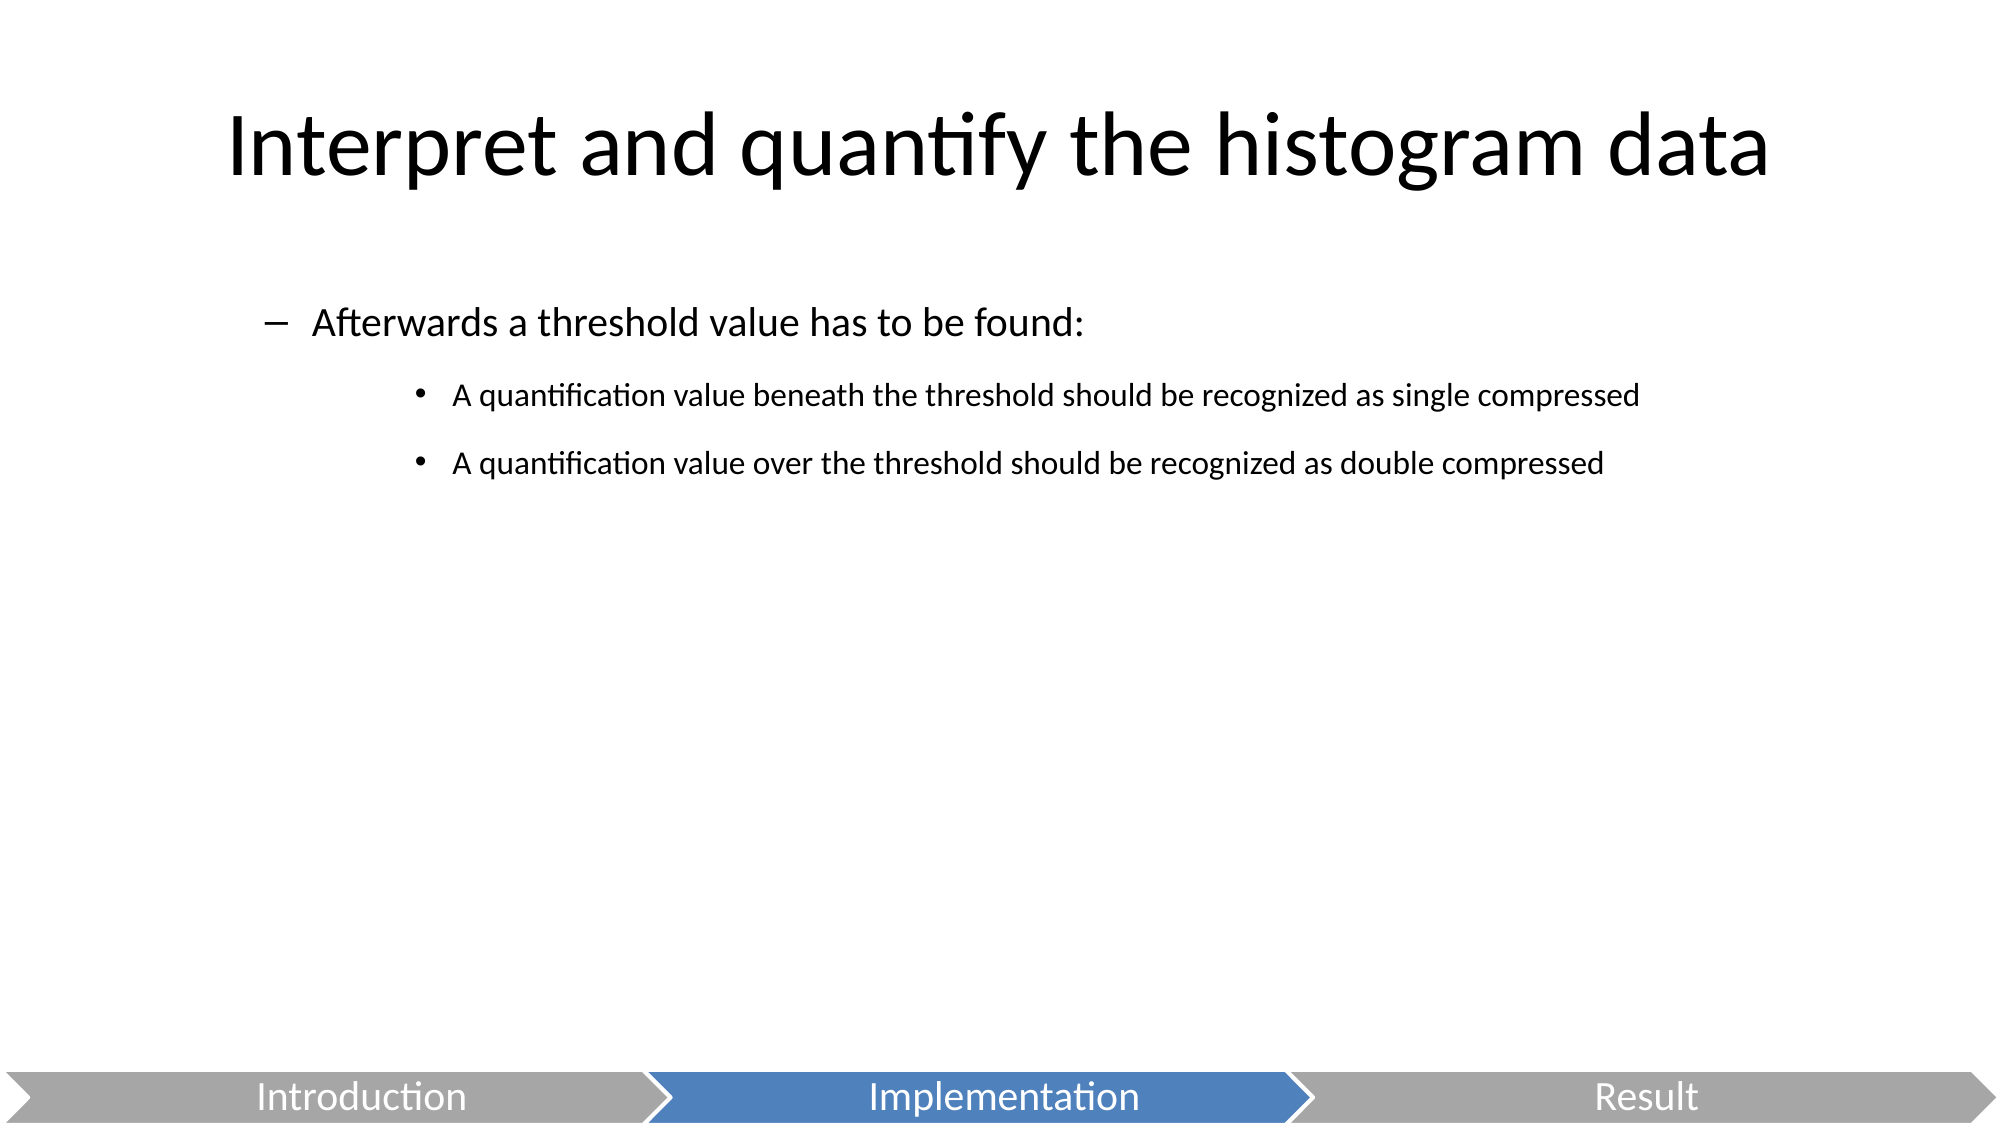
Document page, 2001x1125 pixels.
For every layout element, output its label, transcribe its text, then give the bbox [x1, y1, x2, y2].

list Afterwards a threshold value has to be found: A quantification value beneath the threshold should be recognized as single compressed A quantification value over the threshold should be recognized as double compressed [99, 262, 1900, 1005]
text_box Implementation [643, 1069, 1312, 1125]
text_box Result [1285, 1069, 2000, 1125]
text_box Introduction [0, 1069, 669, 1125]
title Interpret and quantify the histogram data [99, 45, 1900, 233]
